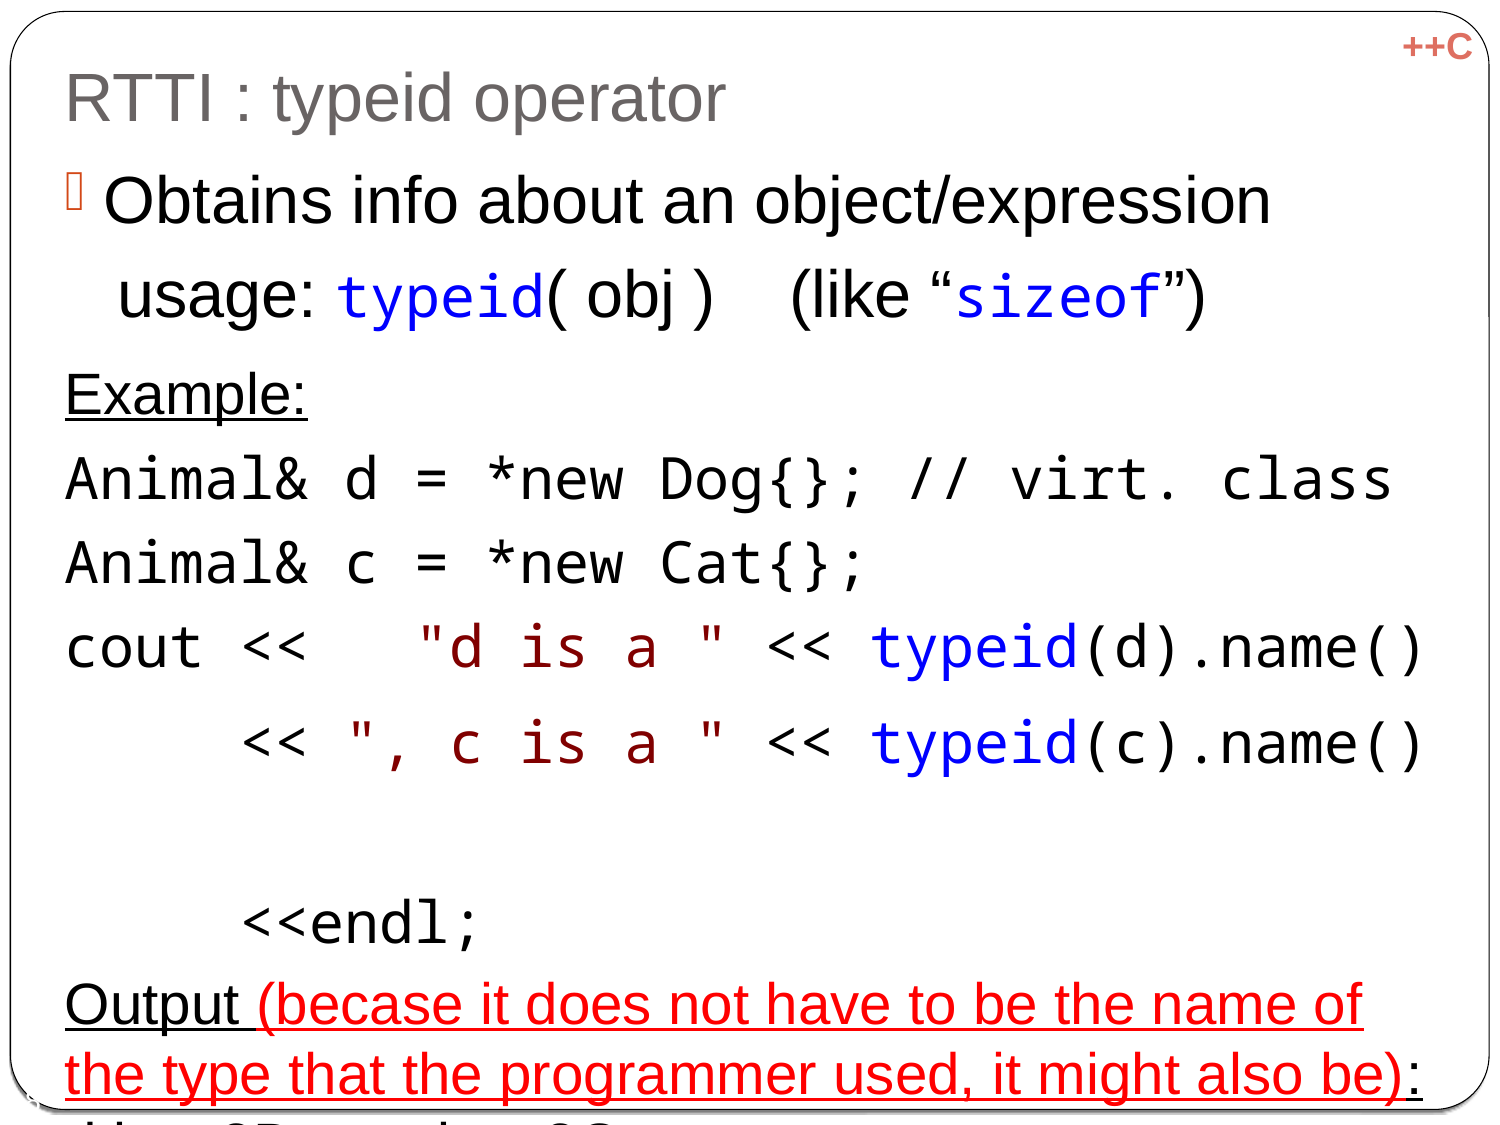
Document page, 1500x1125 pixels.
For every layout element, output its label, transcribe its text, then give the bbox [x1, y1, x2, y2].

slide_number <number> [0, 1074, 50, 1125]
list Obtains info about an object/expression usage: typeid( obj ) (like “sizeof”) Example: Animal& d = *new Dog{}; // virt. class Animal& c = *new Cat{}; cout << "d is a " << typeid(d).name() << ", c is a " << typeid(c).name() <<endl; Output (becase it does not have to be the name of the type that the programmer used, it might also be): d is a 3Dog, c is a 3Cat [50, 149, 1450, 1088]
title RTTI : typeid operator [50, 45, 1450, 149]
